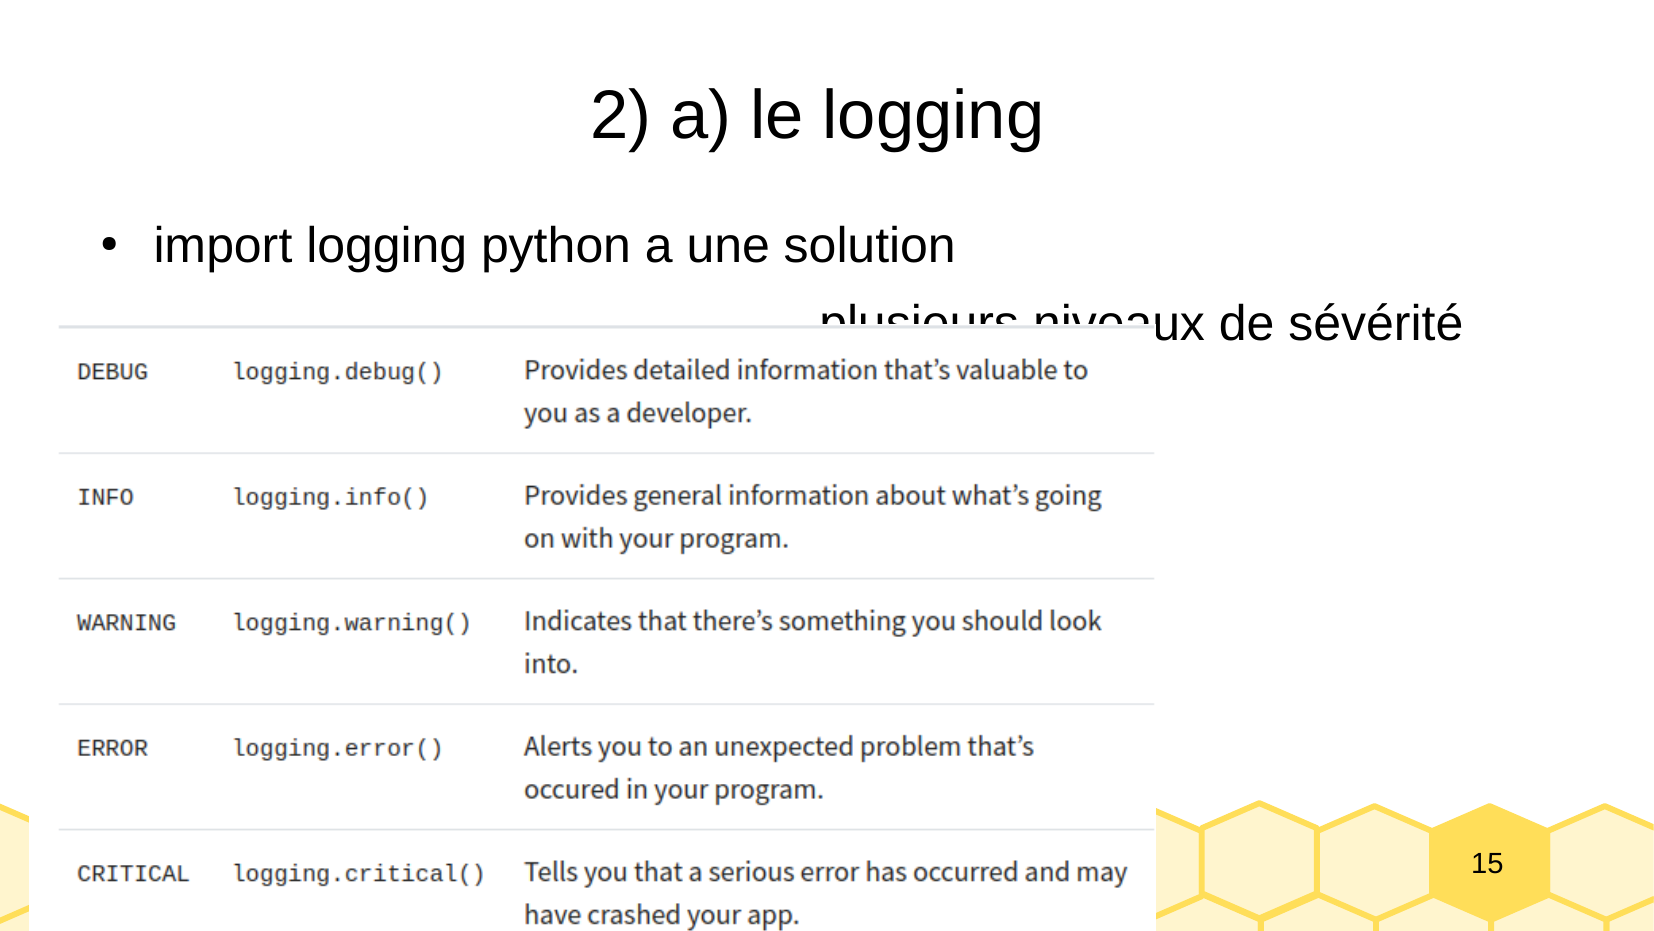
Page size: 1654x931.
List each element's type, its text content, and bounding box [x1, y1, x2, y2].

list import logging python a une solution plusieurs niveaux de sévérité [82, 217, 1571, 758]
title 2) a) le logging [82, 37, 1571, 193]
picture [29, 324, 1156, 931]
